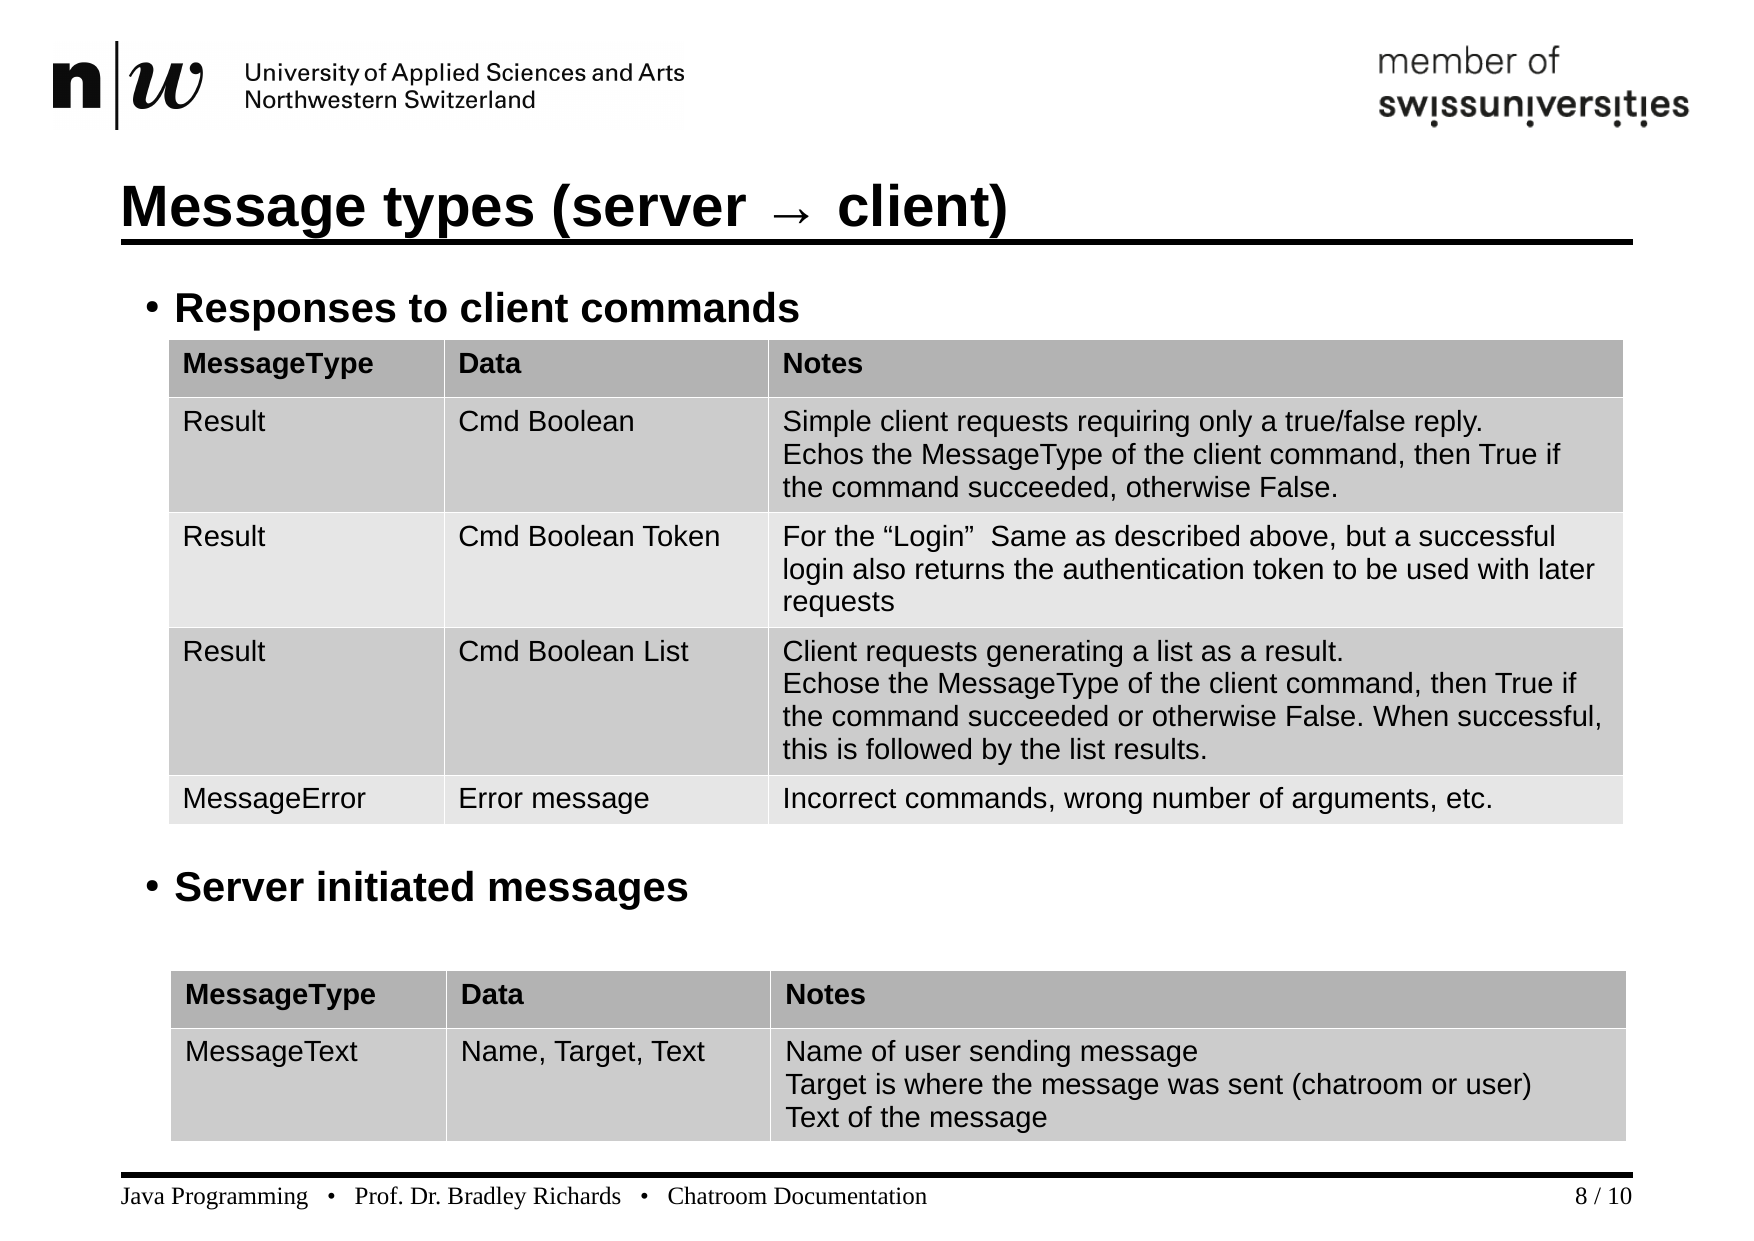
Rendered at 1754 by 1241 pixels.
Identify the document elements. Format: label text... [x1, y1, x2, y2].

list Responses to client commands Server initiated messages [121, 277, 1633, 1171]
picture [1376, 41, 1692, 130]
table_cell Incorrect commands, wrong number of arguments, etc. [769, 776, 1623, 824]
table_cell Result [169, 513, 444, 627]
table_header MessageType [169, 340, 444, 397]
table_cell Name, Target, Text [447, 1029, 770, 1141]
table_header MessageType [171, 971, 446, 1028]
table_cell Error message [445, 776, 768, 824]
table_cell Name of user sending message Target is where the message was sent (chatroom or user) Text of the message [771, 1029, 1626, 1141]
table_cell MessageError [169, 776, 444, 824]
title Message types (server → client) [120, 173, 1633, 239]
table_cell Result [169, 628, 444, 775]
table_cell For the “Login” Same as described above, but a successful login also returns the authentication token to be used with later requests [769, 513, 1623, 627]
table_cell MessageText [171, 1029, 446, 1141]
picture [53, 41, 684, 130]
table_cell Cmd Boolean List [445, 628, 768, 775]
table_cell Cmd Boolean [445, 398, 768, 512]
table_cell Client requests generating a list as a result. Echose the MessageType of the client command, then True if the command succeeded or otherwise False. When successful, this is followed by the list results. [769, 628, 1623, 775]
table_header Notes [771, 971, 1626, 1028]
table_cell Simple client requests requiring only a true/false reply. Echos the MessageType of the client command, then True if the command succeeded, otherwise False. [769, 398, 1623, 512]
table_header Data [445, 340, 768, 397]
table_header Data [447, 971, 770, 1028]
table_cell Result [169, 398, 444, 512]
table_header Notes [769, 340, 1623, 397]
table_cell Cmd Boolean Token [445, 513, 768, 627]
